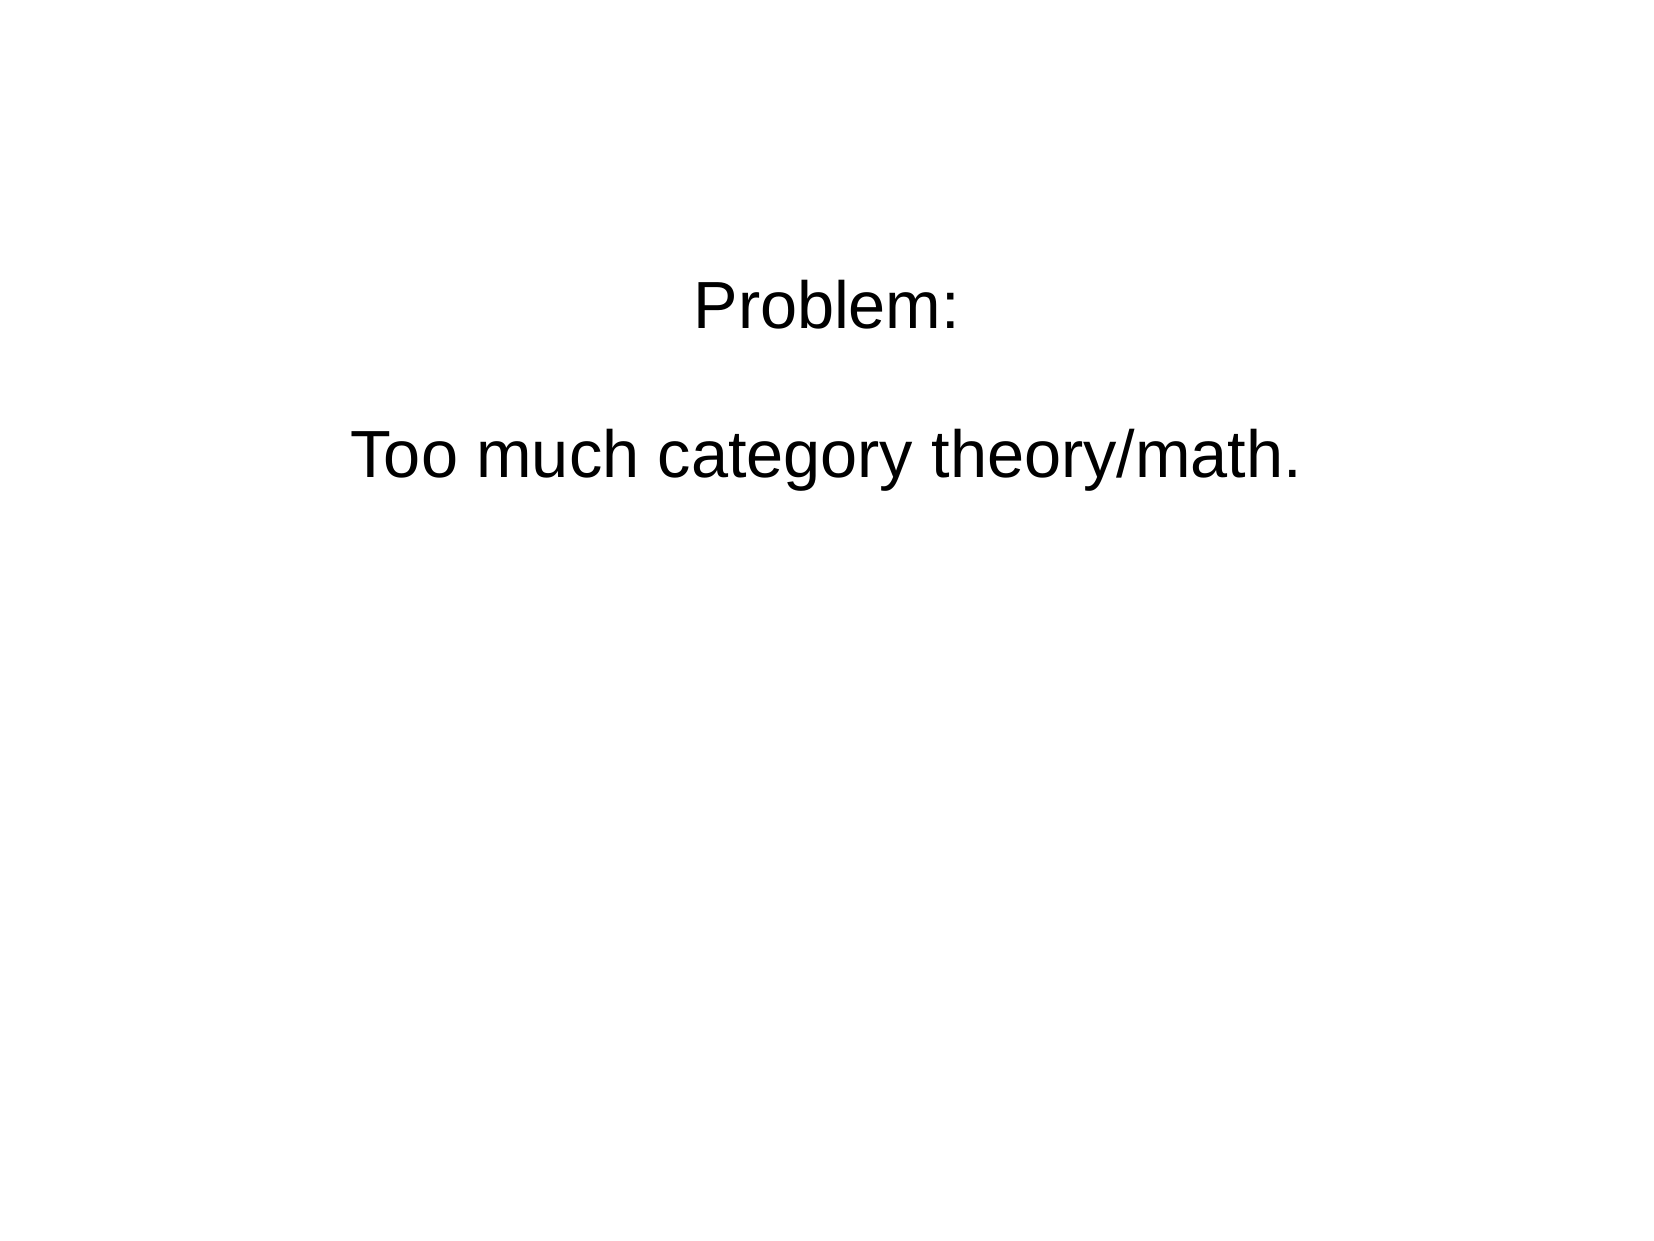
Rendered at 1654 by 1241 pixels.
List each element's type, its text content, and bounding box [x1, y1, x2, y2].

subtitle Problem: Too much category theory/math. [82, 49, 1571, 1010]
